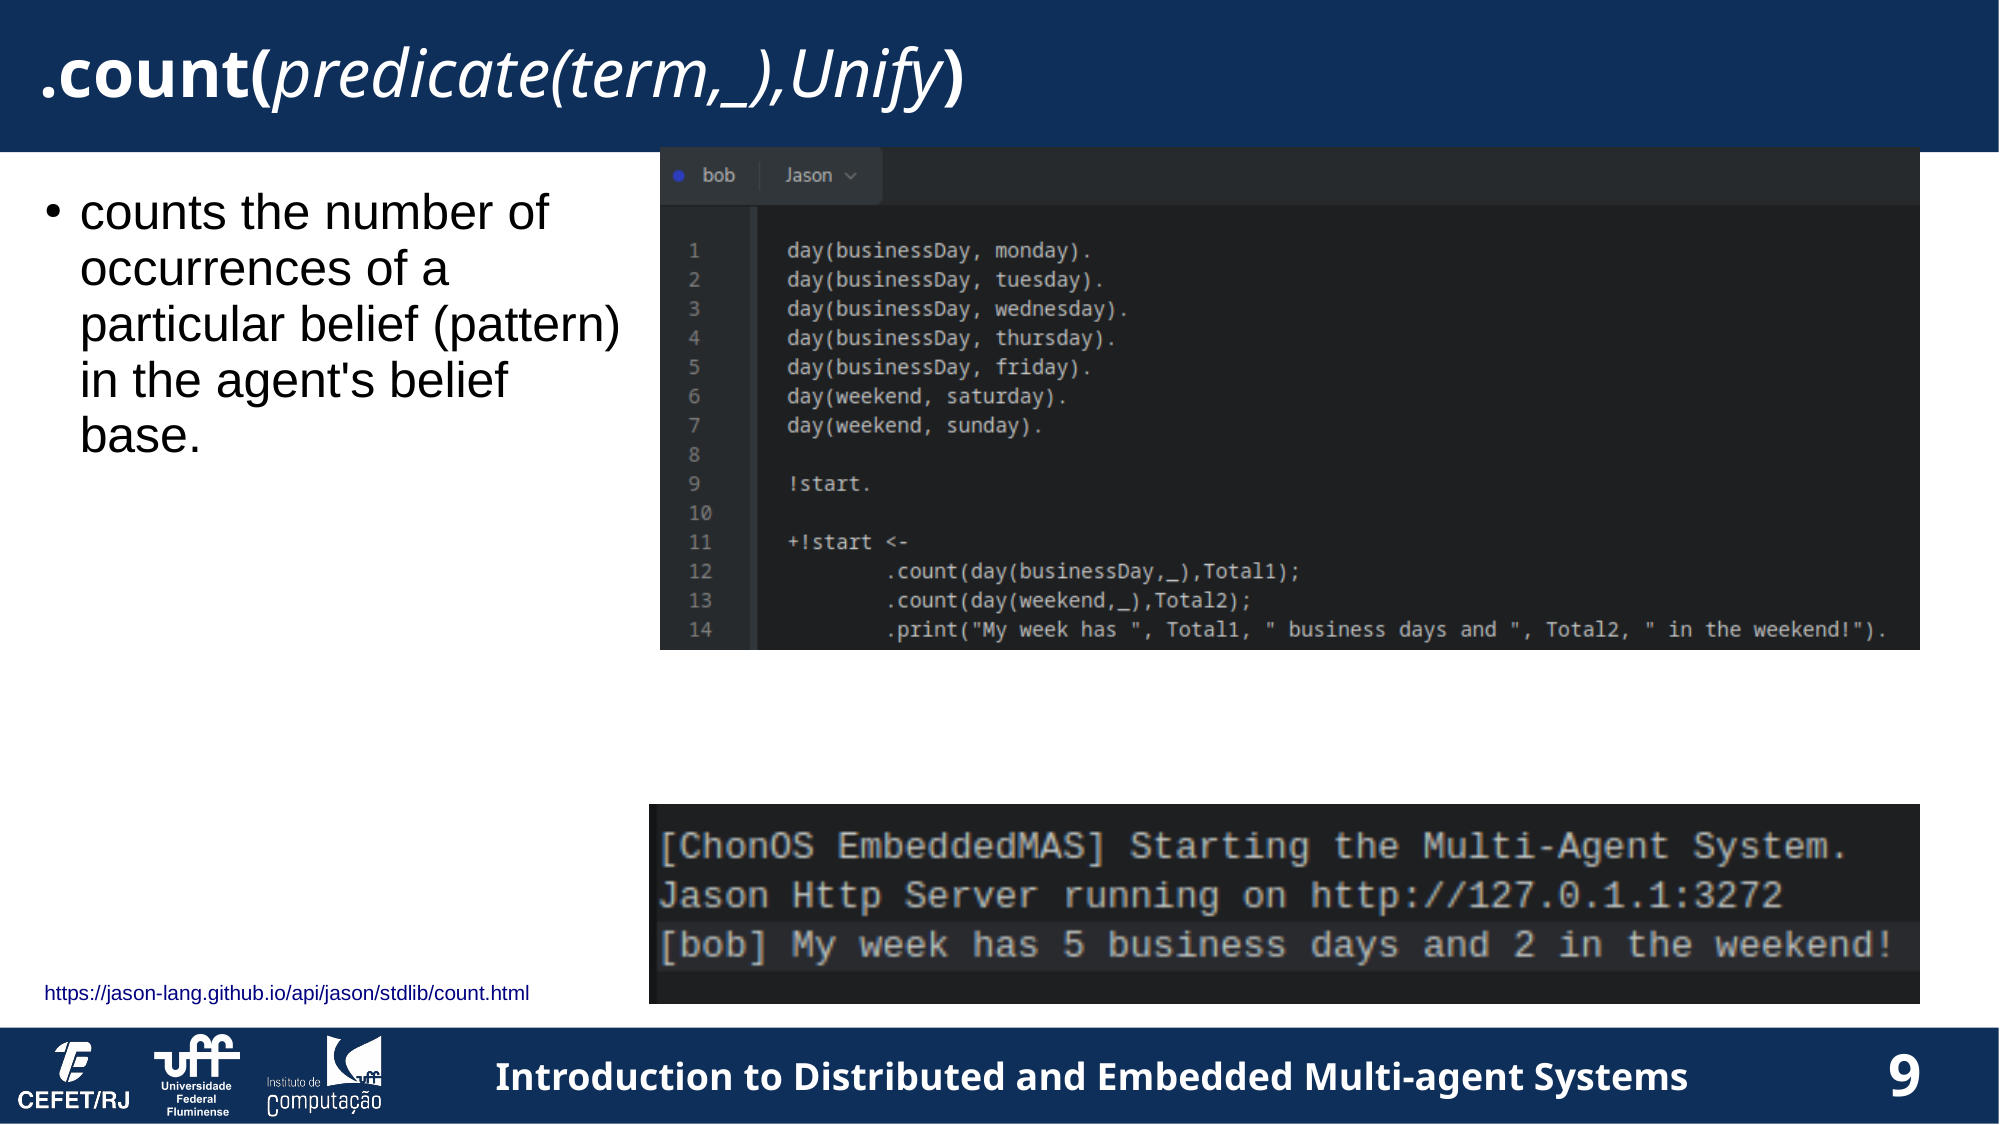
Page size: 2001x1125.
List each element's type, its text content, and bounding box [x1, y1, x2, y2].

picture [649, 804, 1920, 1004]
text_box https://jason-lang.github.io/api/jason/stdlib/count.html [29, 974, 919, 1026]
text_box counts the number of occurrences of a particular belief (pattern) in the agent's belief base. [29, 177, 650, 857]
picture [18, 1021, 129, 1125]
picture [265, 1033, 383, 1117]
picture [660, 147, 1920, 650]
picture [153, 1033, 241, 1121]
text_box .count(predicate(term,_),Unify) [25, 23, 1999, 119]
